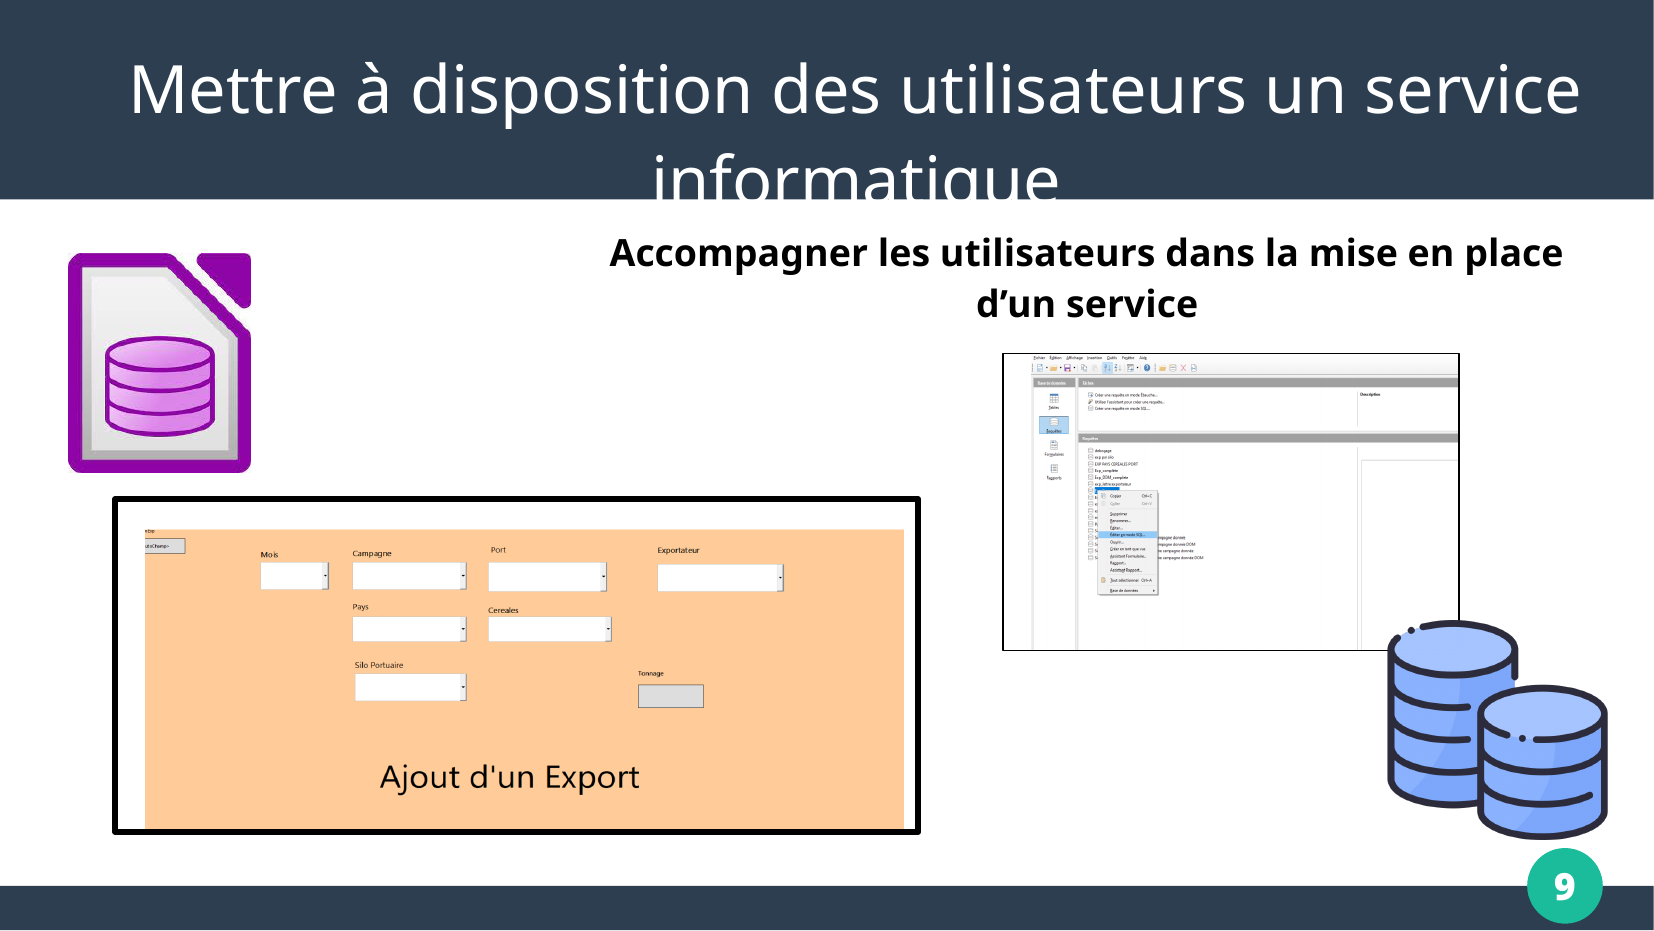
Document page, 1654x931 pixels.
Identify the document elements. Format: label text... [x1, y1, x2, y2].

picture [1003, 354, 1608, 840]
text_box Mettre à disposition des utilisateurs un service informatique [29, 0, 1654, 266]
text_box Accompagner les utilisateurs dans la mise en place d’un service [561, 236, 1614, 318]
picture [118, 501, 916, 830]
picture [68, 253, 251, 473]
